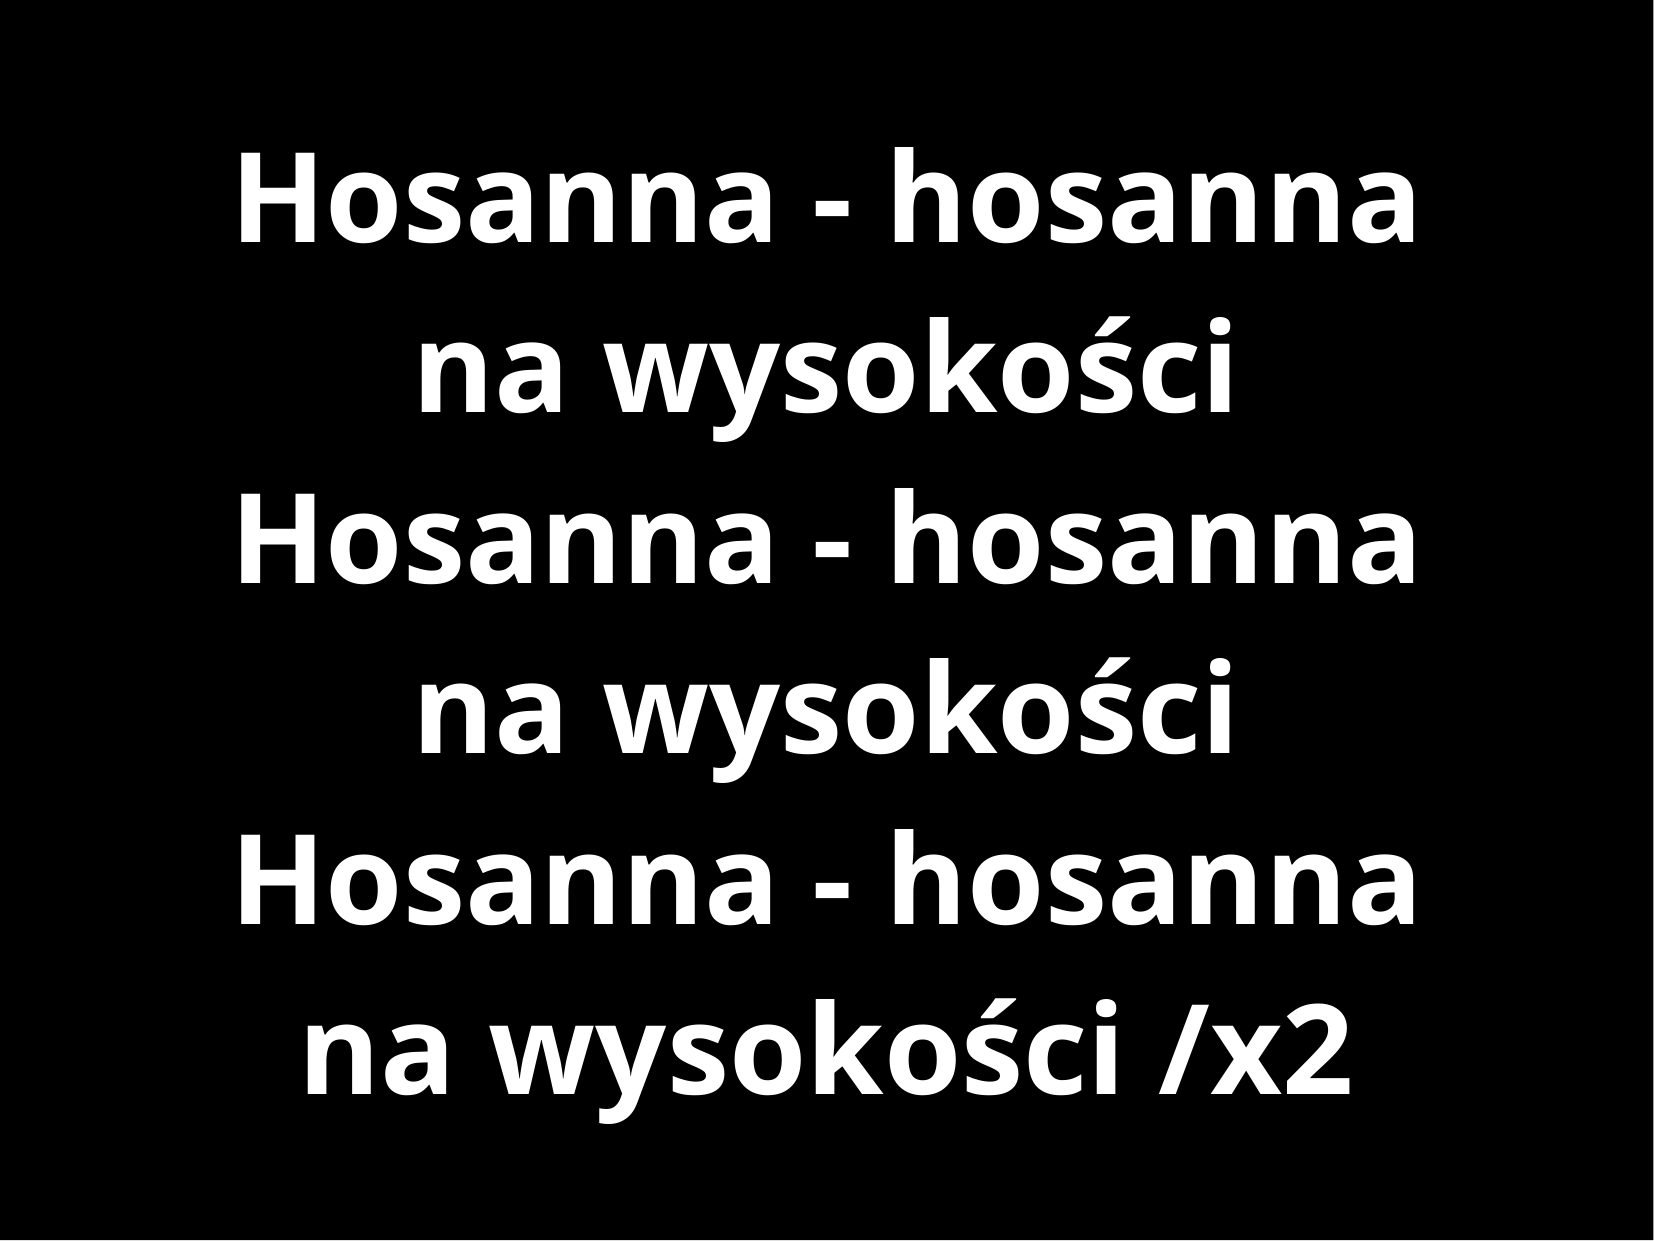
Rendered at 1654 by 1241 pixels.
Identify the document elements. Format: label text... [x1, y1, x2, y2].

title Hosanna - hosanna na wysokości Hosanna - hosanna na wysokości Hosanna - hosanna na wysokości /x2 [0, 0, 1654, 1241]
